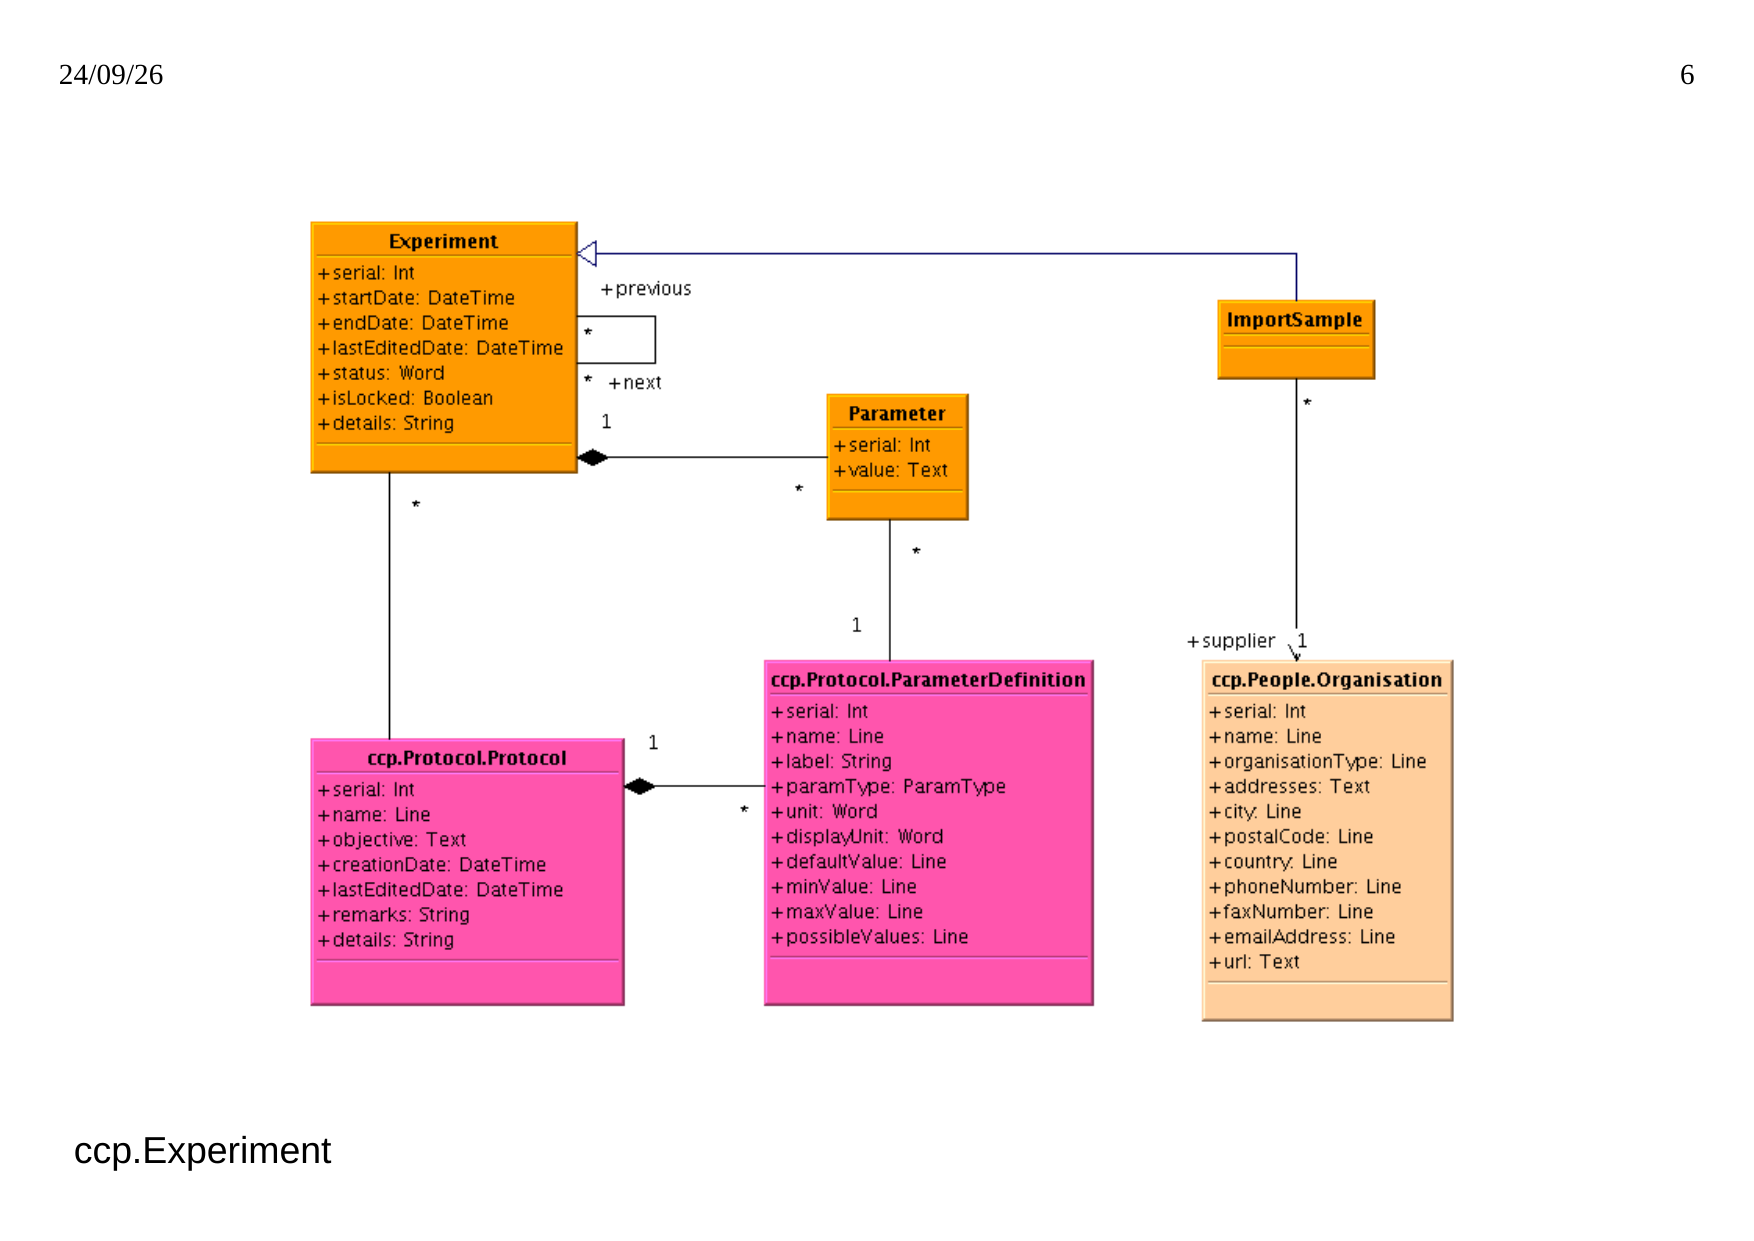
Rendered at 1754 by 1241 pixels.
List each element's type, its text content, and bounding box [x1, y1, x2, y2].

text_box ccp.Experiment [59, 1122, 301, 1184]
picture [303, 214, 1468, 1036]
